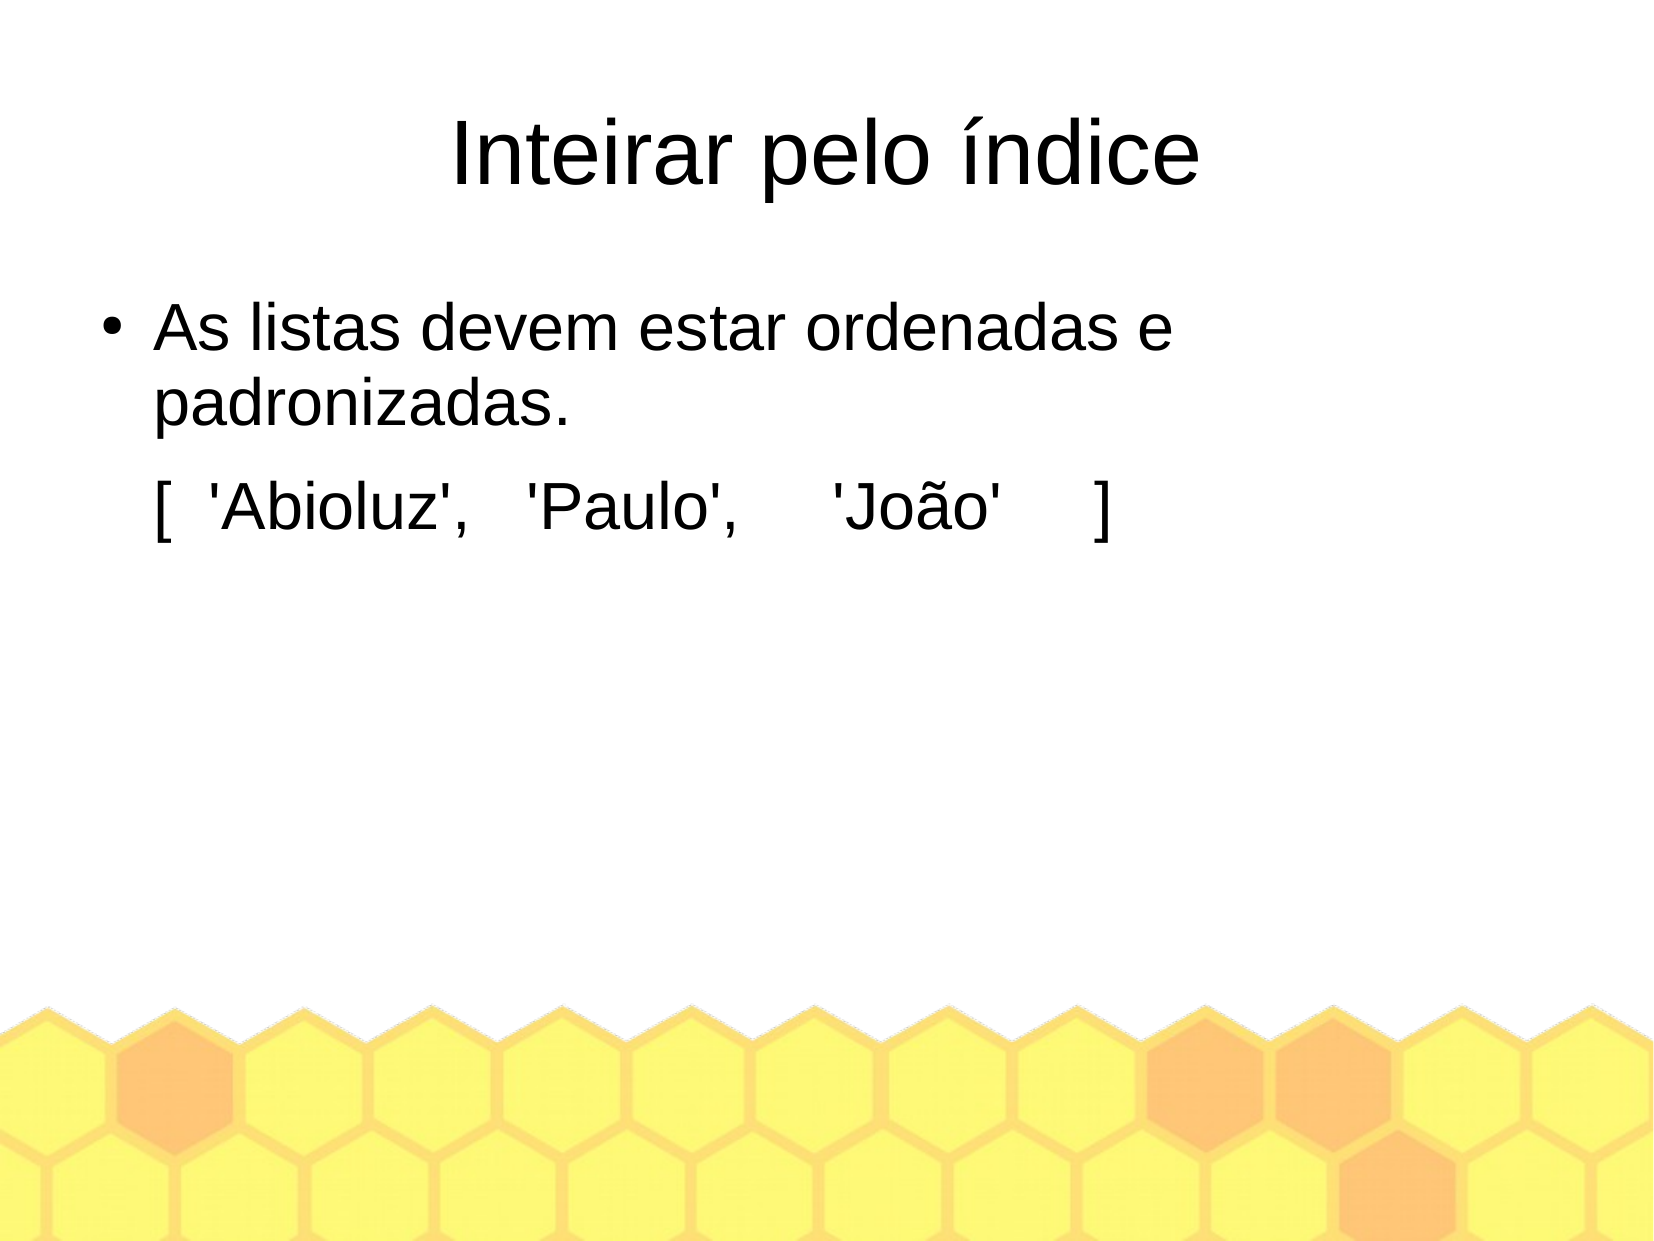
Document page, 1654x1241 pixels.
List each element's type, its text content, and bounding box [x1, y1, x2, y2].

list As listas devem estar ordenadas e padronizadas. [ 'Abioluz', 'Paulo', 'João' ] [82, 290, 1571, 1010]
title Inteirar pelo índice [82, 49, 1571, 257]
picture [0, 1001, 1654, 1241]
